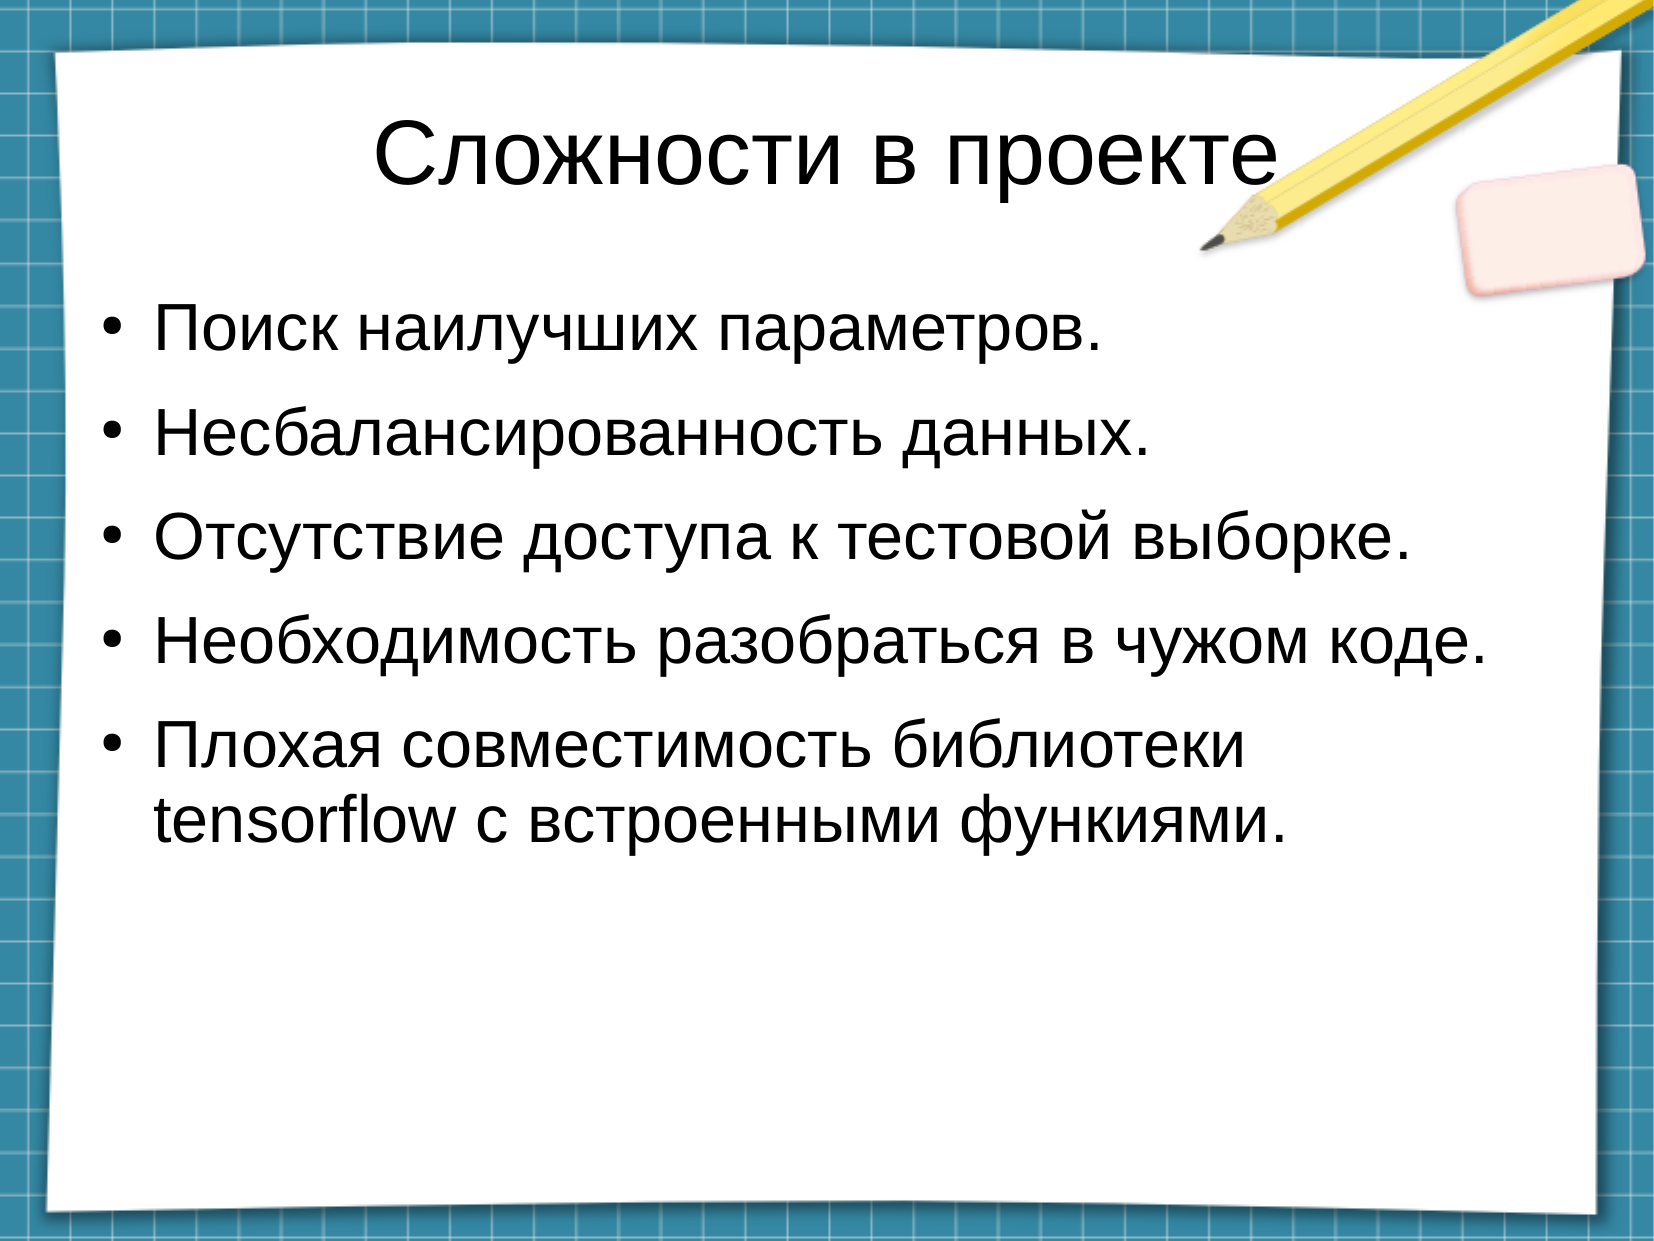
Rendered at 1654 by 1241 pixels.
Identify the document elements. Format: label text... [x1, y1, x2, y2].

list Поиск наилучших параметров. Несбалансированность данных. Отсутствие доступа к тестовой выборке. Необходимость разобраться в чужом коде. Плохая совместимость библиотеки tensorflow с встроенными функиями. [82, 290, 1571, 1010]
picture [0, 0, 1654, 1241]
title Сложности в проекте [82, 49, 1571, 257]
